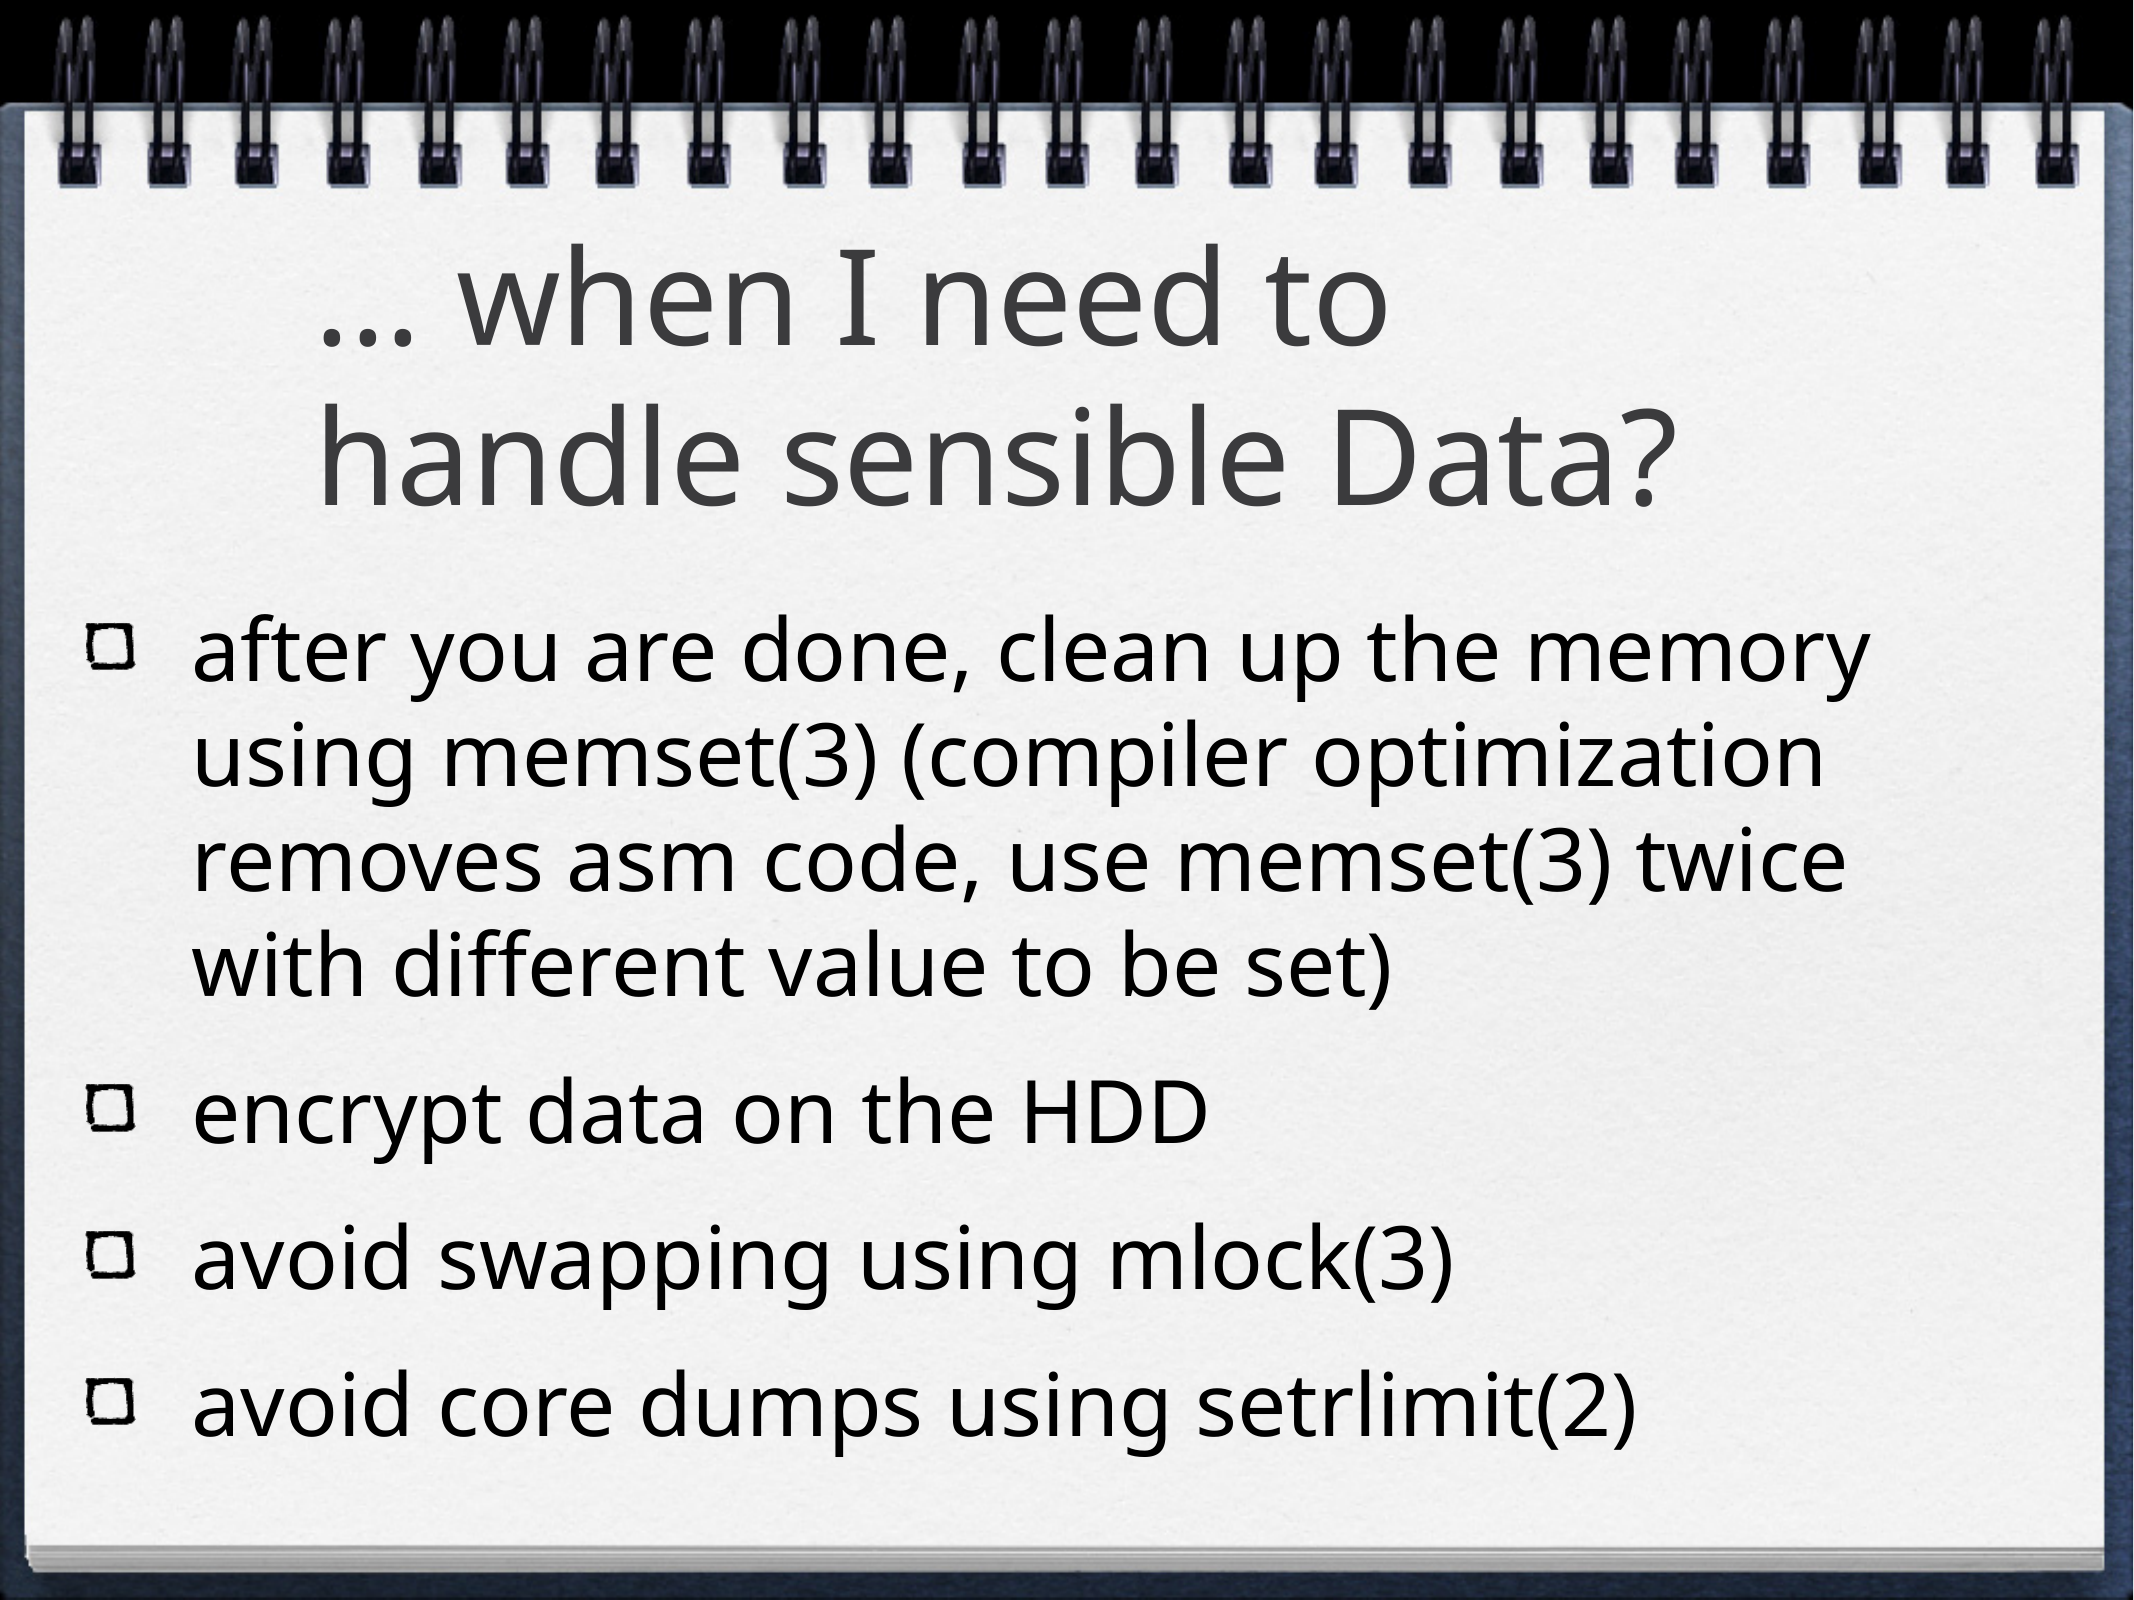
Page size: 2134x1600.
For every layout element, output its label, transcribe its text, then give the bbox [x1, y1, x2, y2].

title ... when I need to handle sensible Data? [306, 203, 1828, 508]
list after you are done, clean up the memory using memset(3) (compiler optimization removes asm code, use memset(3) twice with different value to be set) encrypt data on the HDD avoid swapping using mlock(3) avoid core dumps using setrlimit(2) [41, 508, 2044, 1540]
picture [0, 0, 2134, 1600]
